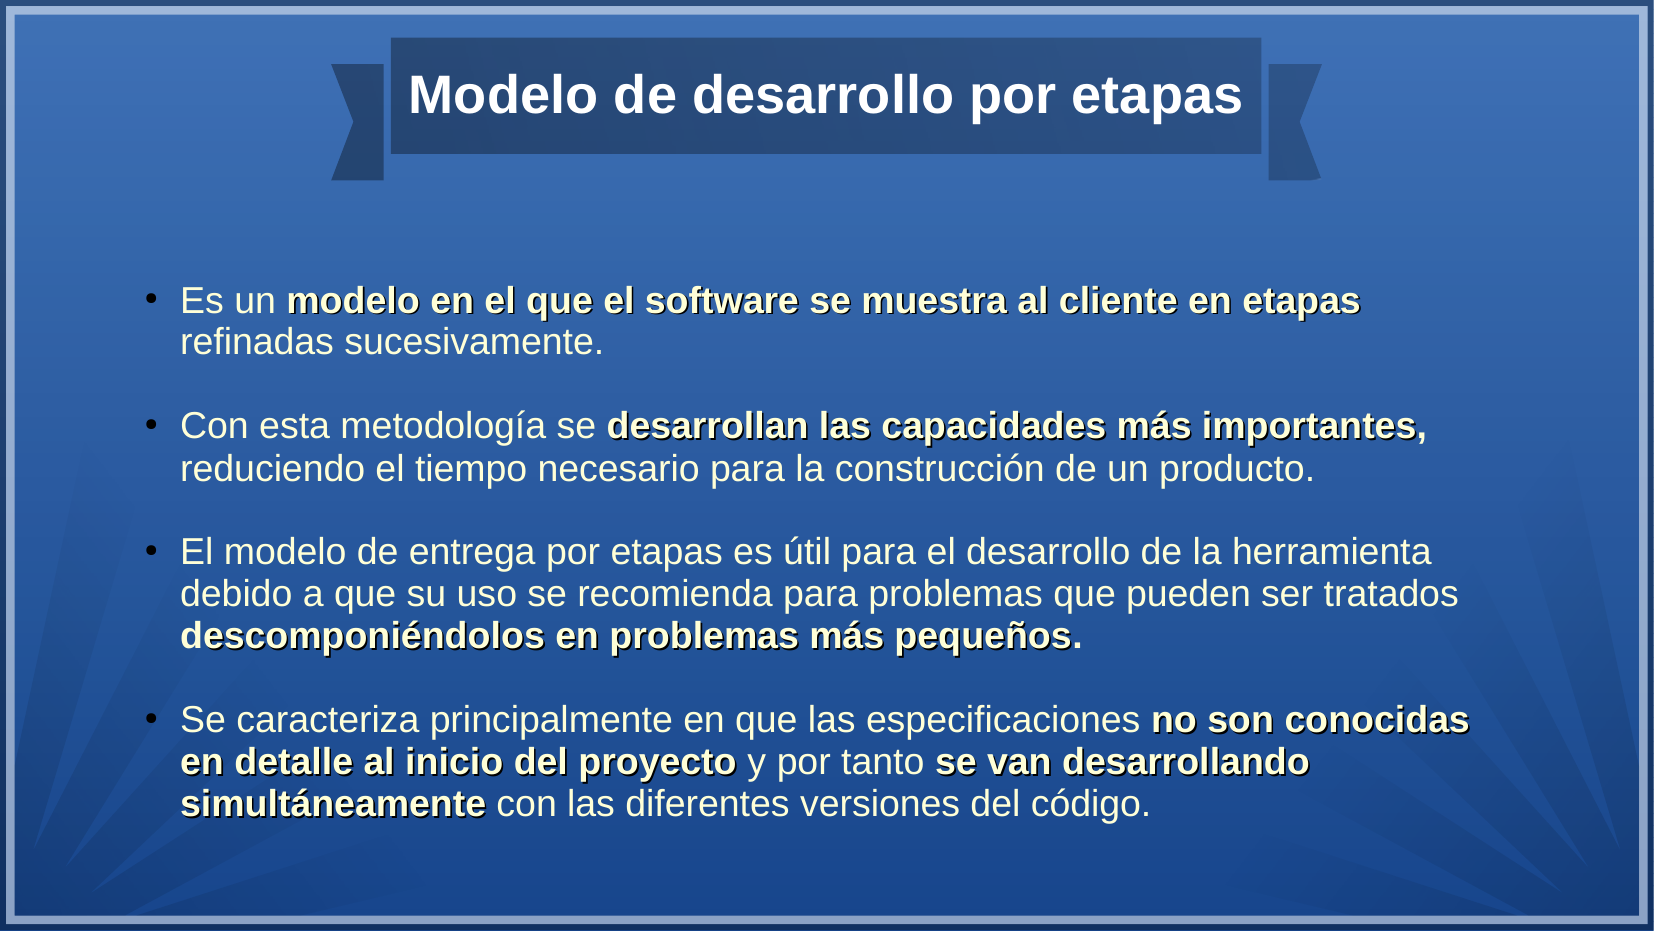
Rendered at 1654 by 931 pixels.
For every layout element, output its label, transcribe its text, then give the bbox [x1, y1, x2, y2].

title Modelo de desarrollo por etapas [389, 35, 1264, 154]
text_box Es un modelo en el que el software se muestra al cliente en etapas refinadas sucesivamente. Con esta metodología se desarrollan las capacidades más importantes, reduciendo el tiempo necesario para la construcción de un producto. El modelo de entrega por etapas es útil para el desarrollo de la herramienta debido a que su uso se recomienda para problemas que pueden ser tratados descomponiéndolos en problemas más pequeños. Se caracteriza principalmente en que las especificaciones no son conocidas en detalle al inicio del proyecto y por tanto se van desarrollando simultáneamente con las diferentes versiones del código. [129, 271, 1536, 833]
